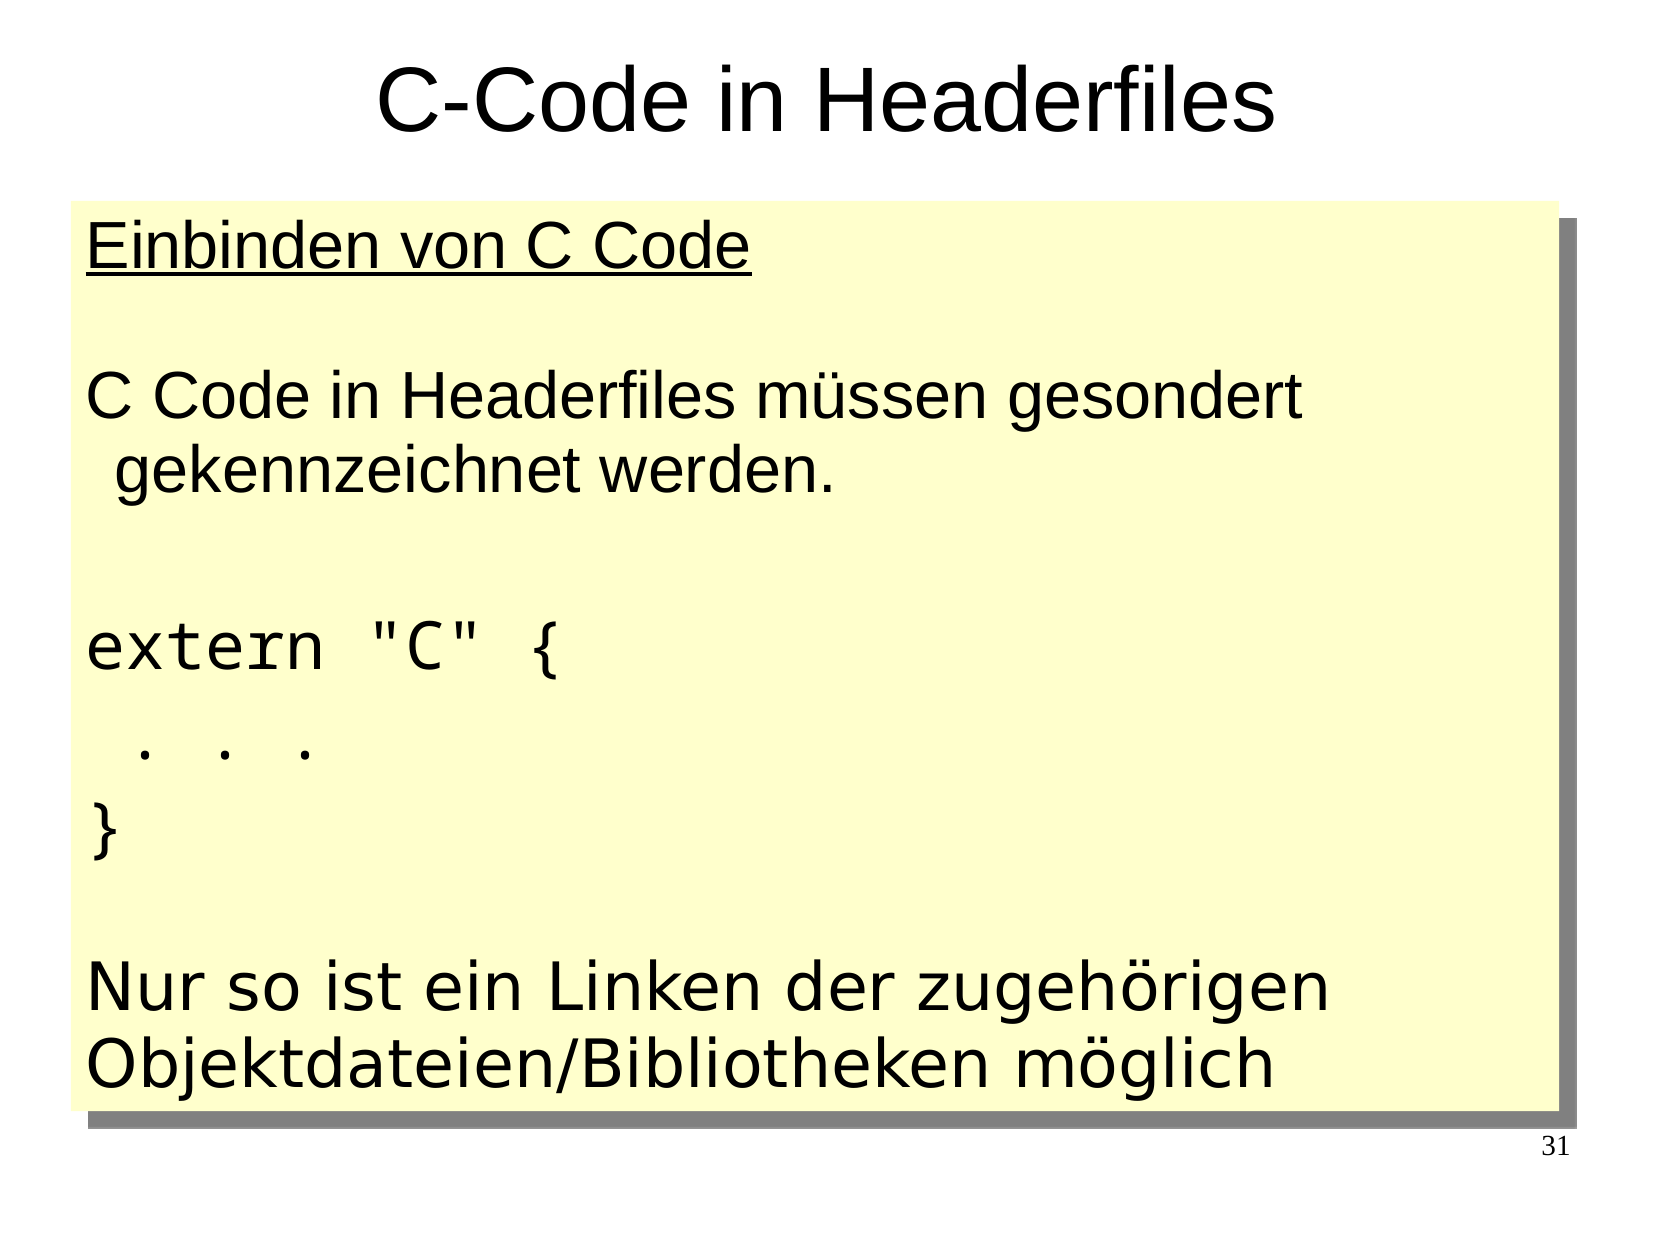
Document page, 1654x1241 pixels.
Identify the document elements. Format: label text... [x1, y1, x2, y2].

text_box Einbinden von C Code C Code in Headerfiles müssen gesondert gekennzeichnet werden. extern "C" { . . . } Nur so ist ein Linken der zugehörigen Objektdateien/Bibliotheken möglich [70, 200, 1560, 1090]
title C-Code in Headerfiles [82, 0, 1571, 204]
